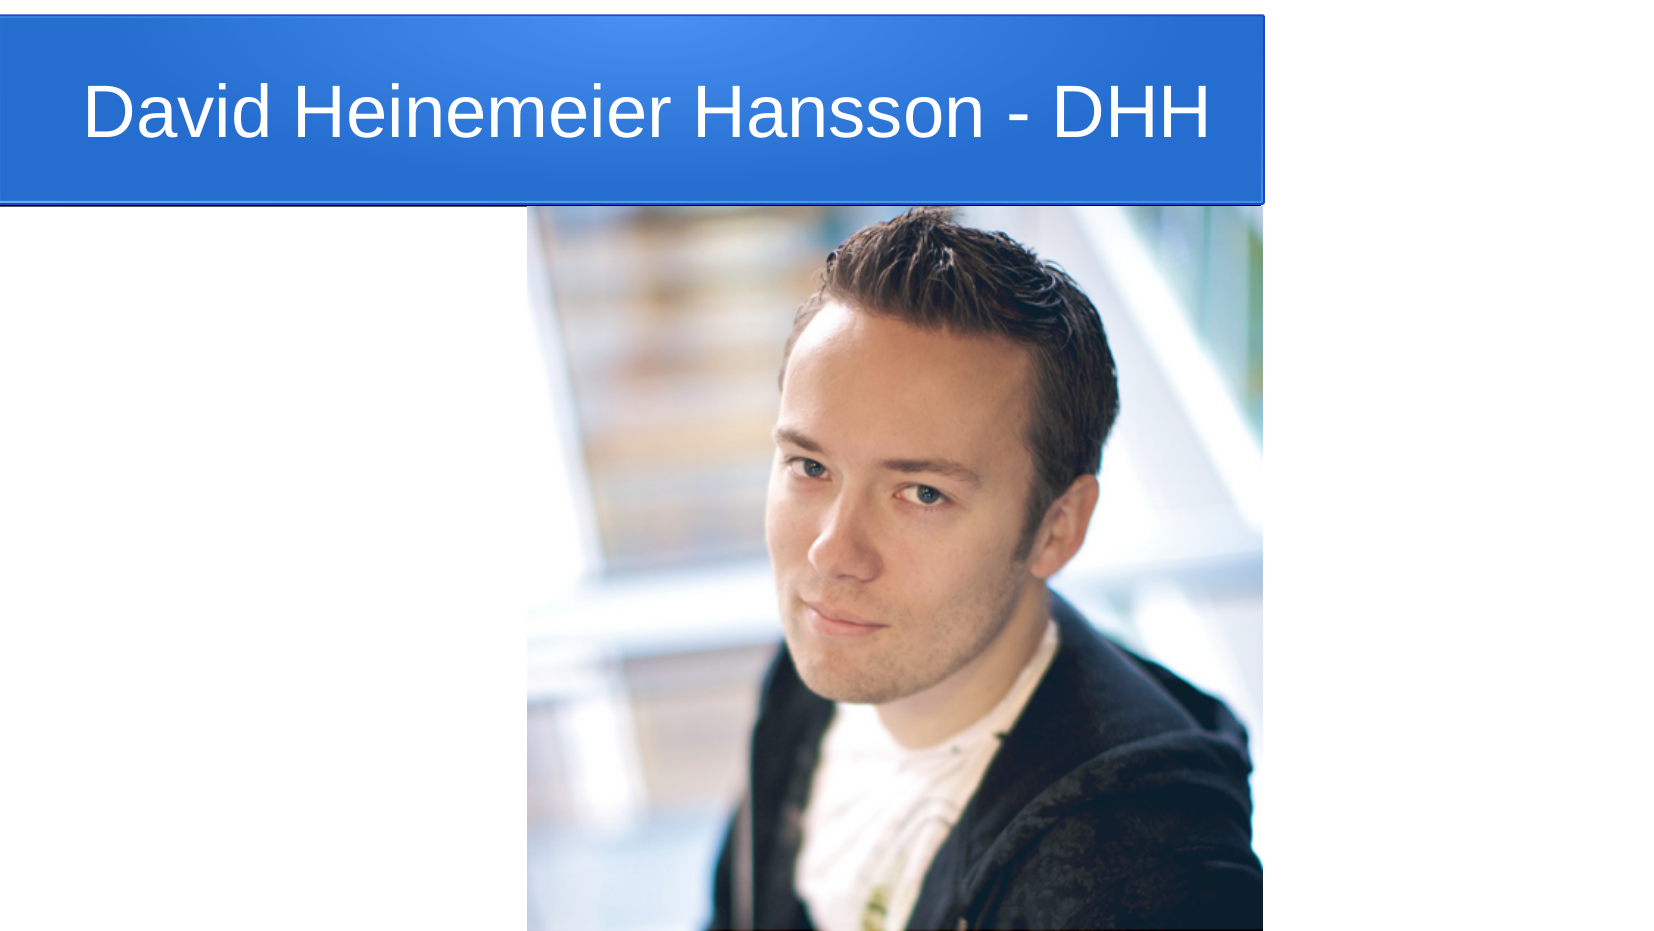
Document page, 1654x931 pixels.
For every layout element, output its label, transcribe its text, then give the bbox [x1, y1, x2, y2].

title David Heinemeier Hansson - DHH [82, 35, 1235, 189]
picture [527, 206, 1263, 931]
